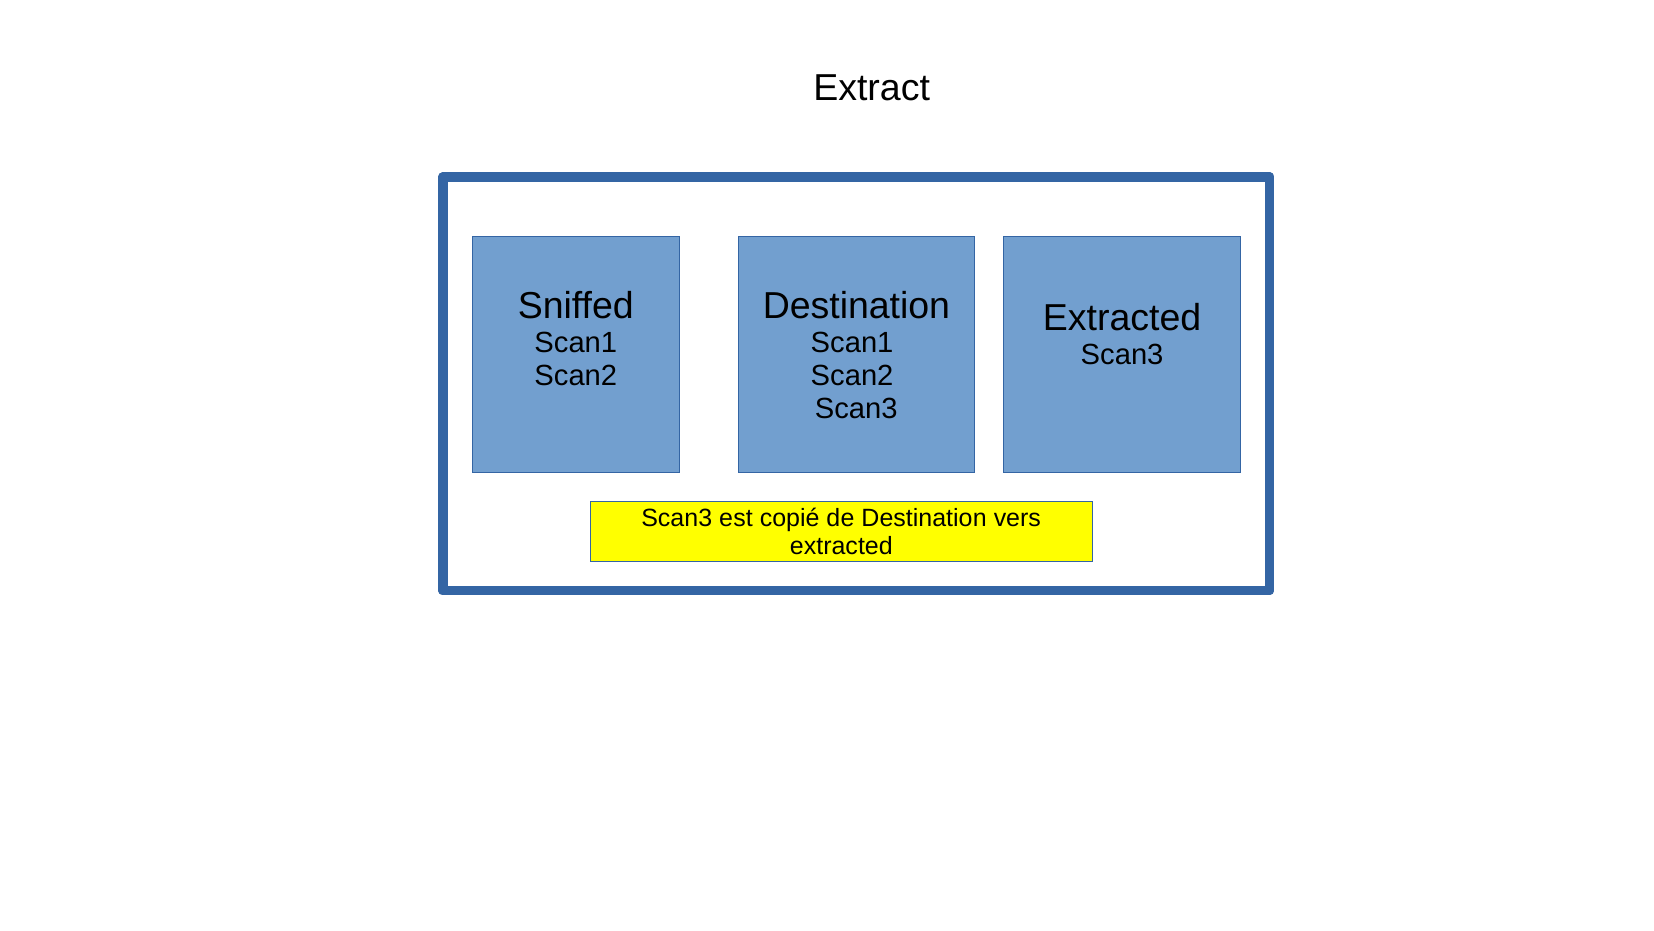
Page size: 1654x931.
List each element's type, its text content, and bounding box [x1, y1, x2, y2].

text_box Scan3 est copié de Destination vers extracted [590, 501, 1093, 562]
text_box Extract [798, 59, 945, 116]
text_box [442, 177, 1270, 591]
